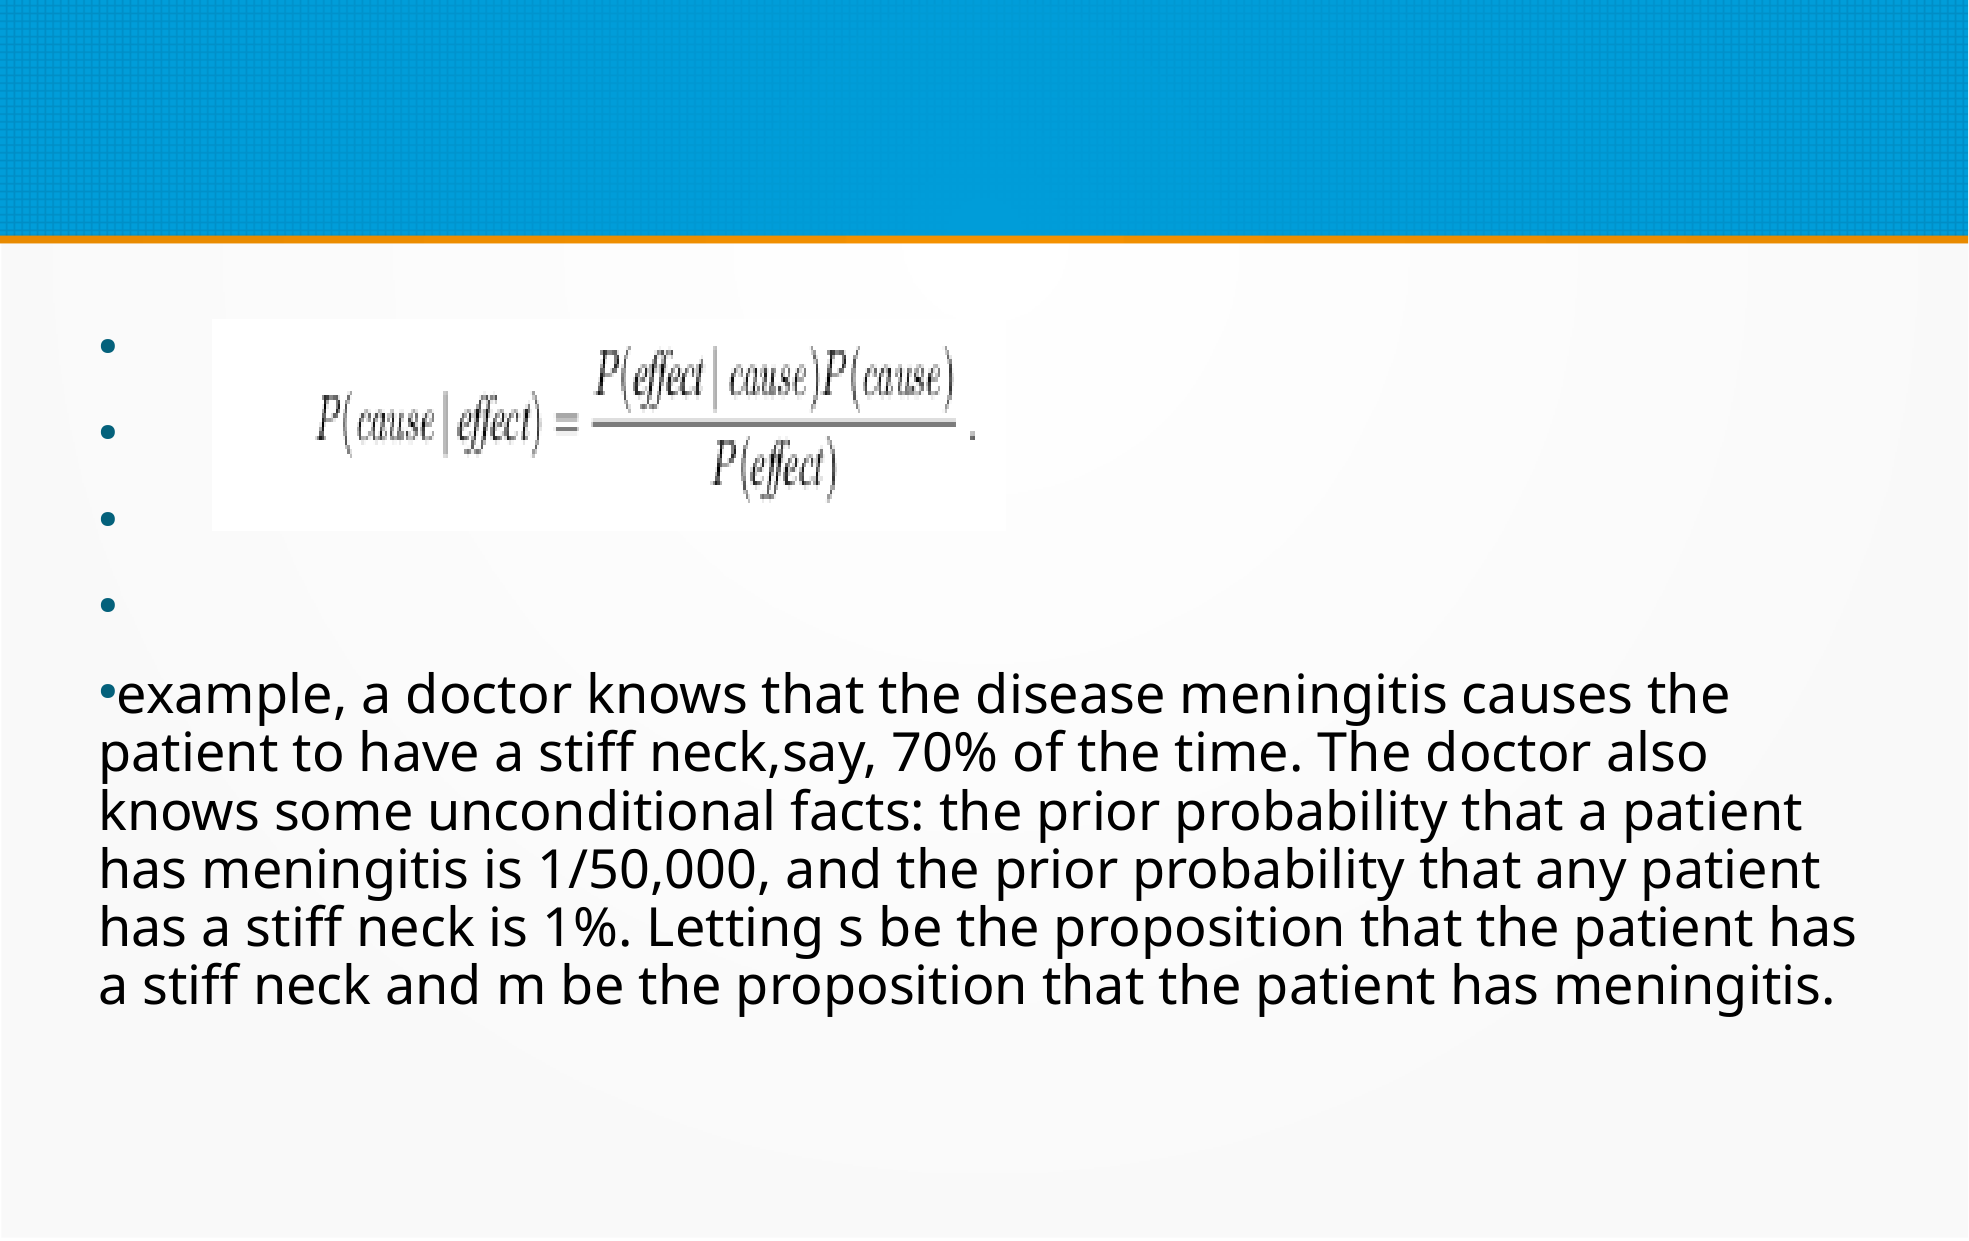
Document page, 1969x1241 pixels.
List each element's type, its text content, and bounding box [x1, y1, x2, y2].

picture [212, 319, 1006, 531]
list example, a doctor knows that the disease meningitis causes the patient to have a stiff neck,say, 70% of the time. The doctor also knows some unconditional facts: the prior probability that a patient has meningitis is 1/50,000, and the prior probability that any patient has a stiff neck is 1%. Letting s be the proposition that the patient has a stiff neck and m be the proposition that the patient has meningitis. [98, 315, 1861, 1081]
